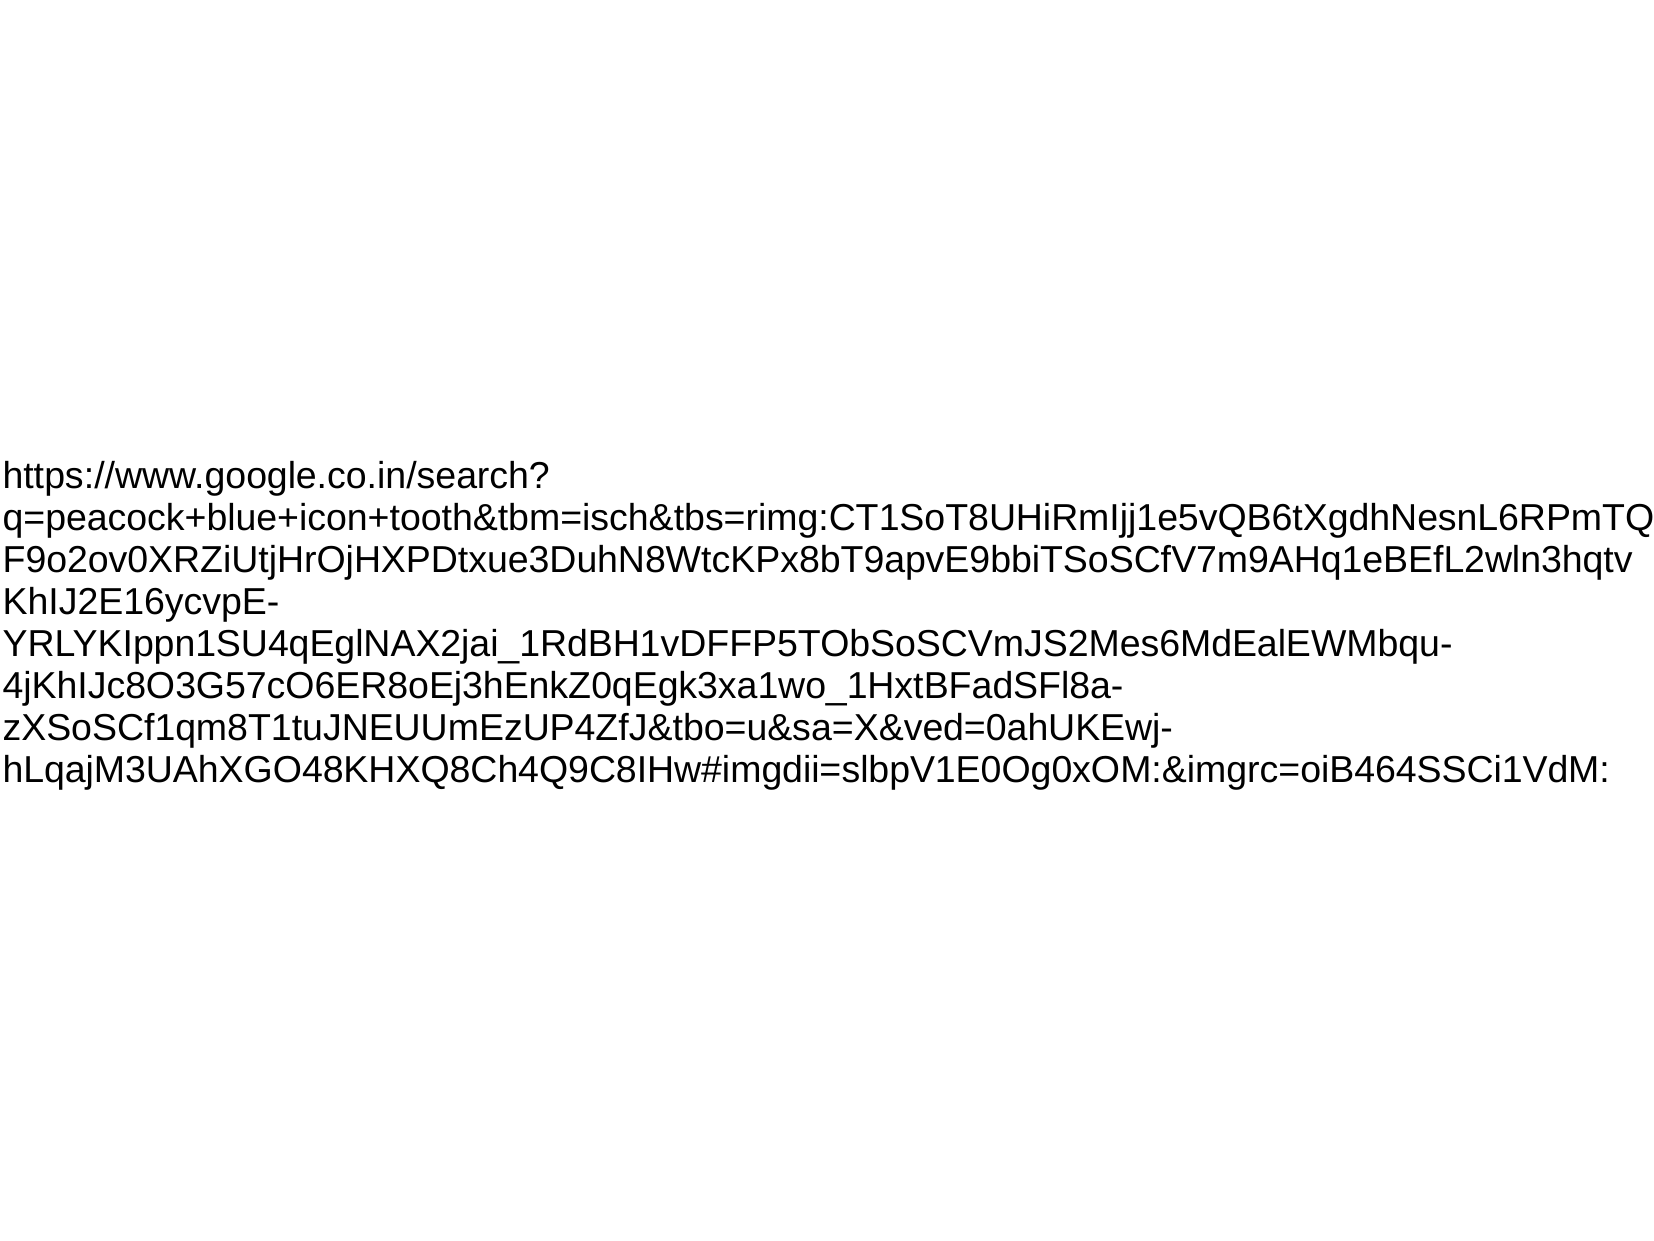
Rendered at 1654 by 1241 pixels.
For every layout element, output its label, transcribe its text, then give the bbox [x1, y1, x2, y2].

text_box https://www.google.co.in/search?q=peacock+blue+icon+tooth&tbm=isch&tbs=rimg:CT1SoT8UHiRmIjj1e5vQB6tXgdhNesnL6RPmTQF9o2ov0XRZiUtjHrOjHXPDtxue3DuhN8WtcKPx8bT9apvE9bbiTSoSCfV7m9AHq1eBEfL2wln3hqtvKhIJ2E16ycvpE-YRLYKIppn1SU4qEglNAX2jai_1RdBH1vDFFP5TObSoSCVmJS2Mes6MdEalEWMbqu-4jKhIJc8O3G57cO6ER8oEj3hEnkZ0qEgk3xa1wo_1HxtBFadSFl8a-zXSoSCf1qm8T1tuJNEUUmEzUP4ZfJ&tbo=u&sa=X&ved=0ahUKEwj-hLqajM3UAhXGO48KHXQ8Ch4Q9C8IHw#imgdii=slbpV1E0Og0xOM:&imgrc=oiB464SSCi1VdM: [0, 446, 1654, 794]
